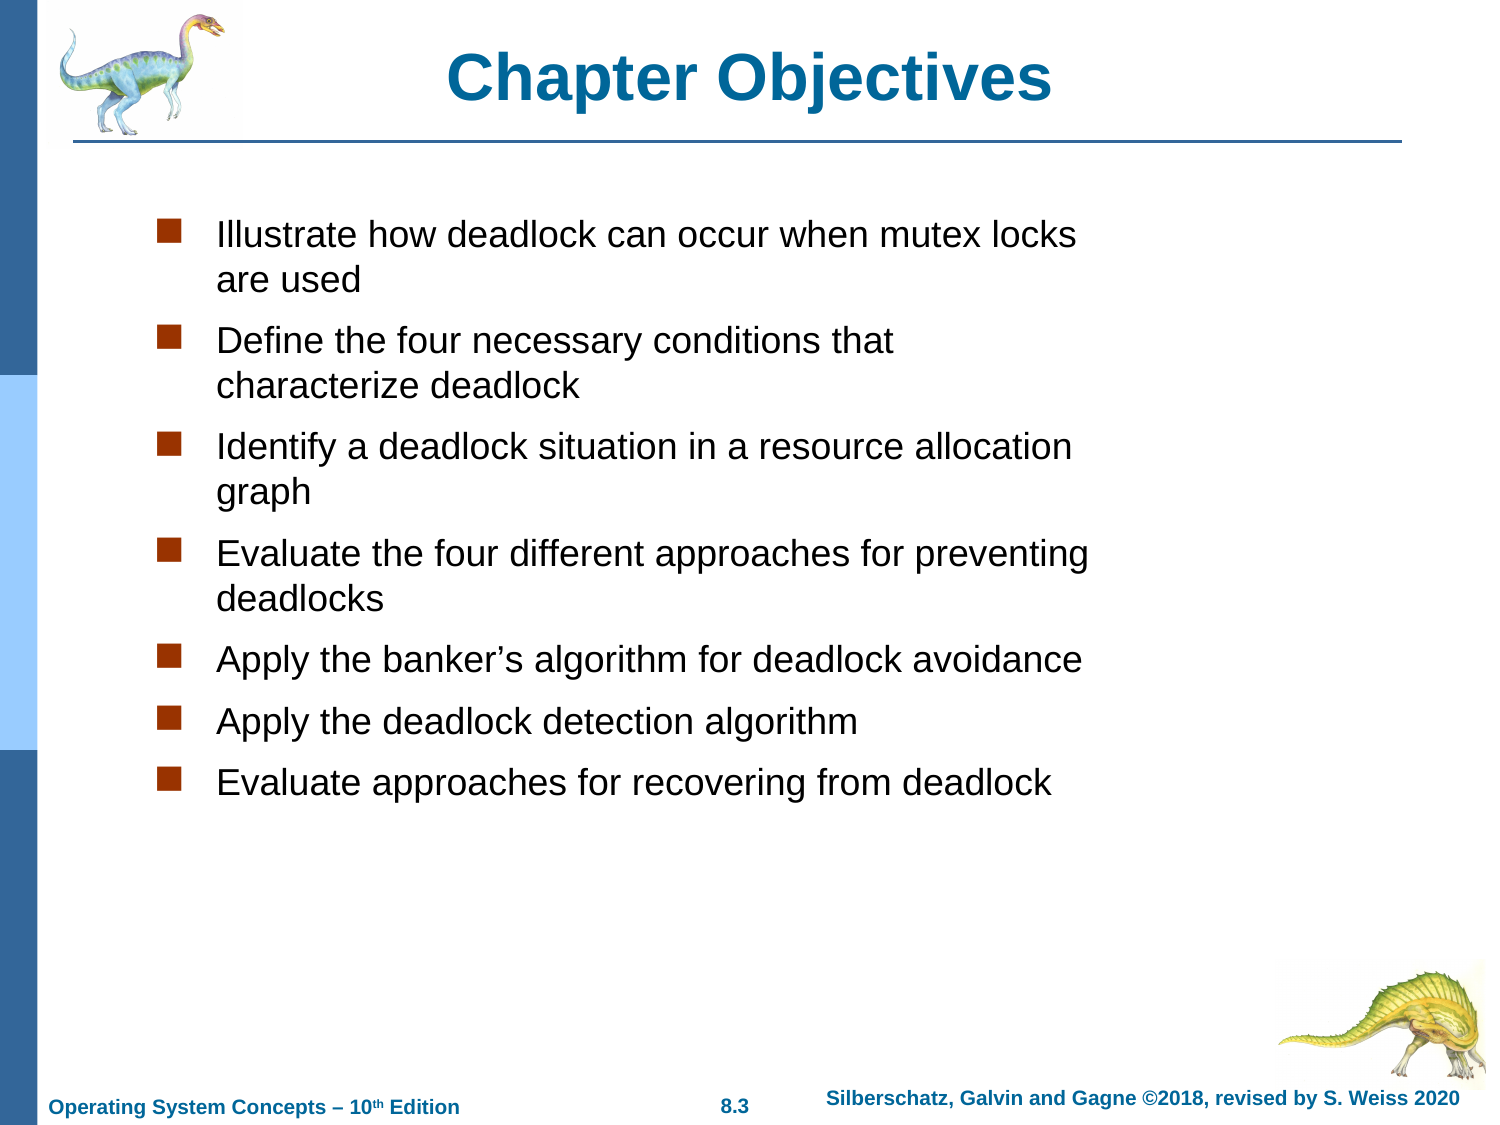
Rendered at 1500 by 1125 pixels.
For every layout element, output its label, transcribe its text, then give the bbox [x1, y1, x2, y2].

picture [1275, 959, 1486, 1095]
title Chapter Objectives [75, 26, 1426, 122]
list Illustrate how deadlock can occur when mutex locks are used Define the four necessary conditions that characterize deadlock Identify a deadlock situation in a resource allocation graph Evaluate the four different approaches for preventing deadlocks Apply the banker’s algorithm for deadlock avoidance Apply the deadlock detection algorithm Evaluate approaches for recovering from deadlock [144, 202, 1123, 941]
picture [46, 0, 243, 149]
